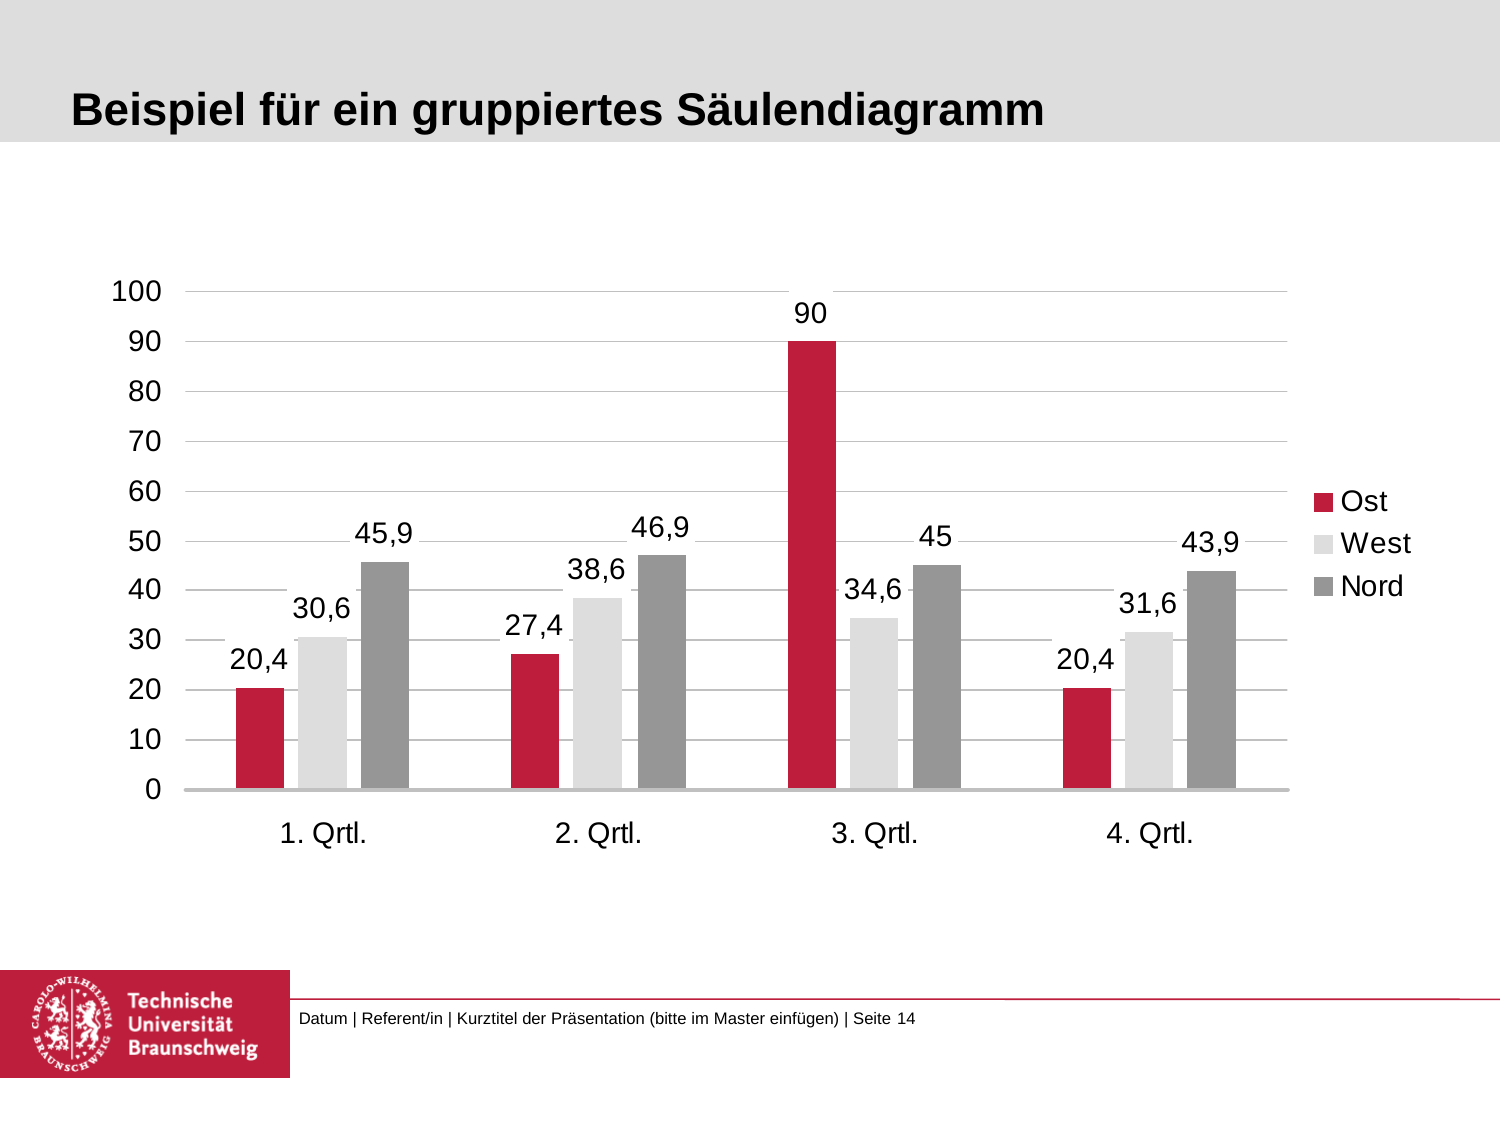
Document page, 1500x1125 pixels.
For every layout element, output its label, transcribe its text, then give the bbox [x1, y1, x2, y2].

title Beispiel für ein gruppiertes Säulendiagramm [70, 18, 1445, 135]
chart [82, 242, 1433, 882]
